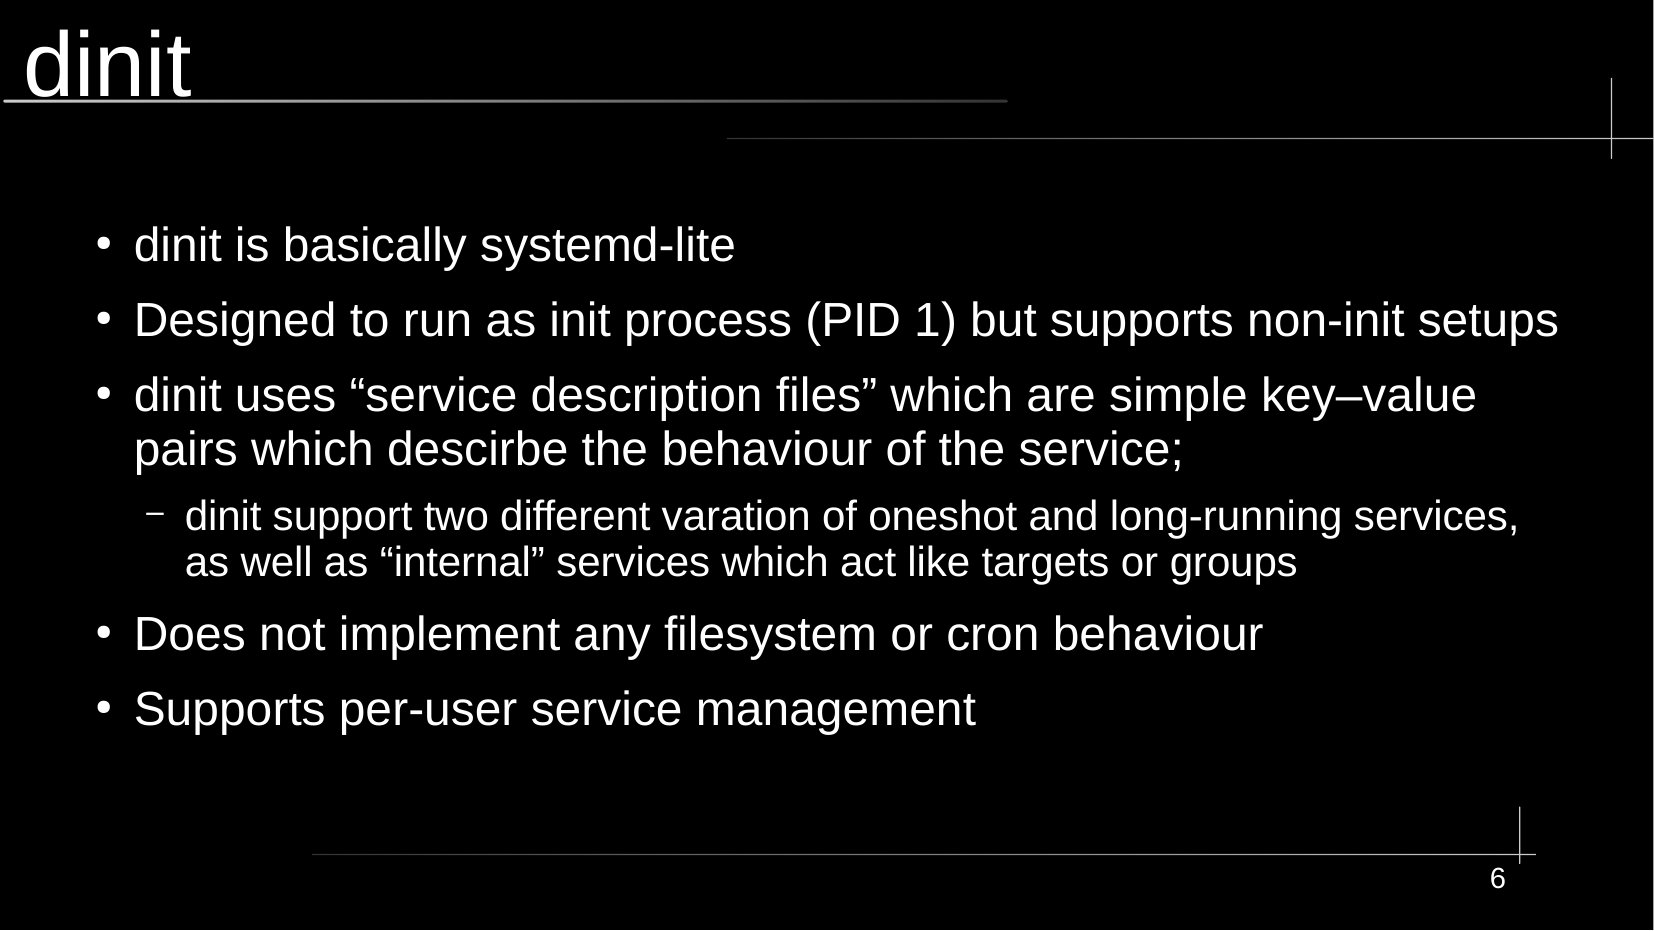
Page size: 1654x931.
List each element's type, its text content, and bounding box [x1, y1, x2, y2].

list dinit is basically systemd-lite Designed to run as init process (PID 1) but supports non-init setups dinit uses “service description files” which are simple key–value pairs which descirbe the behaviour of the service; dinit support two different varation of oneshot and long-running services, as well as “internal” services which act like targets or groups Does not implement any filesystem or cron behaviour Supports per-user service management [82, 217, 1571, 758]
title dinit [23, 11, 1589, 119]
